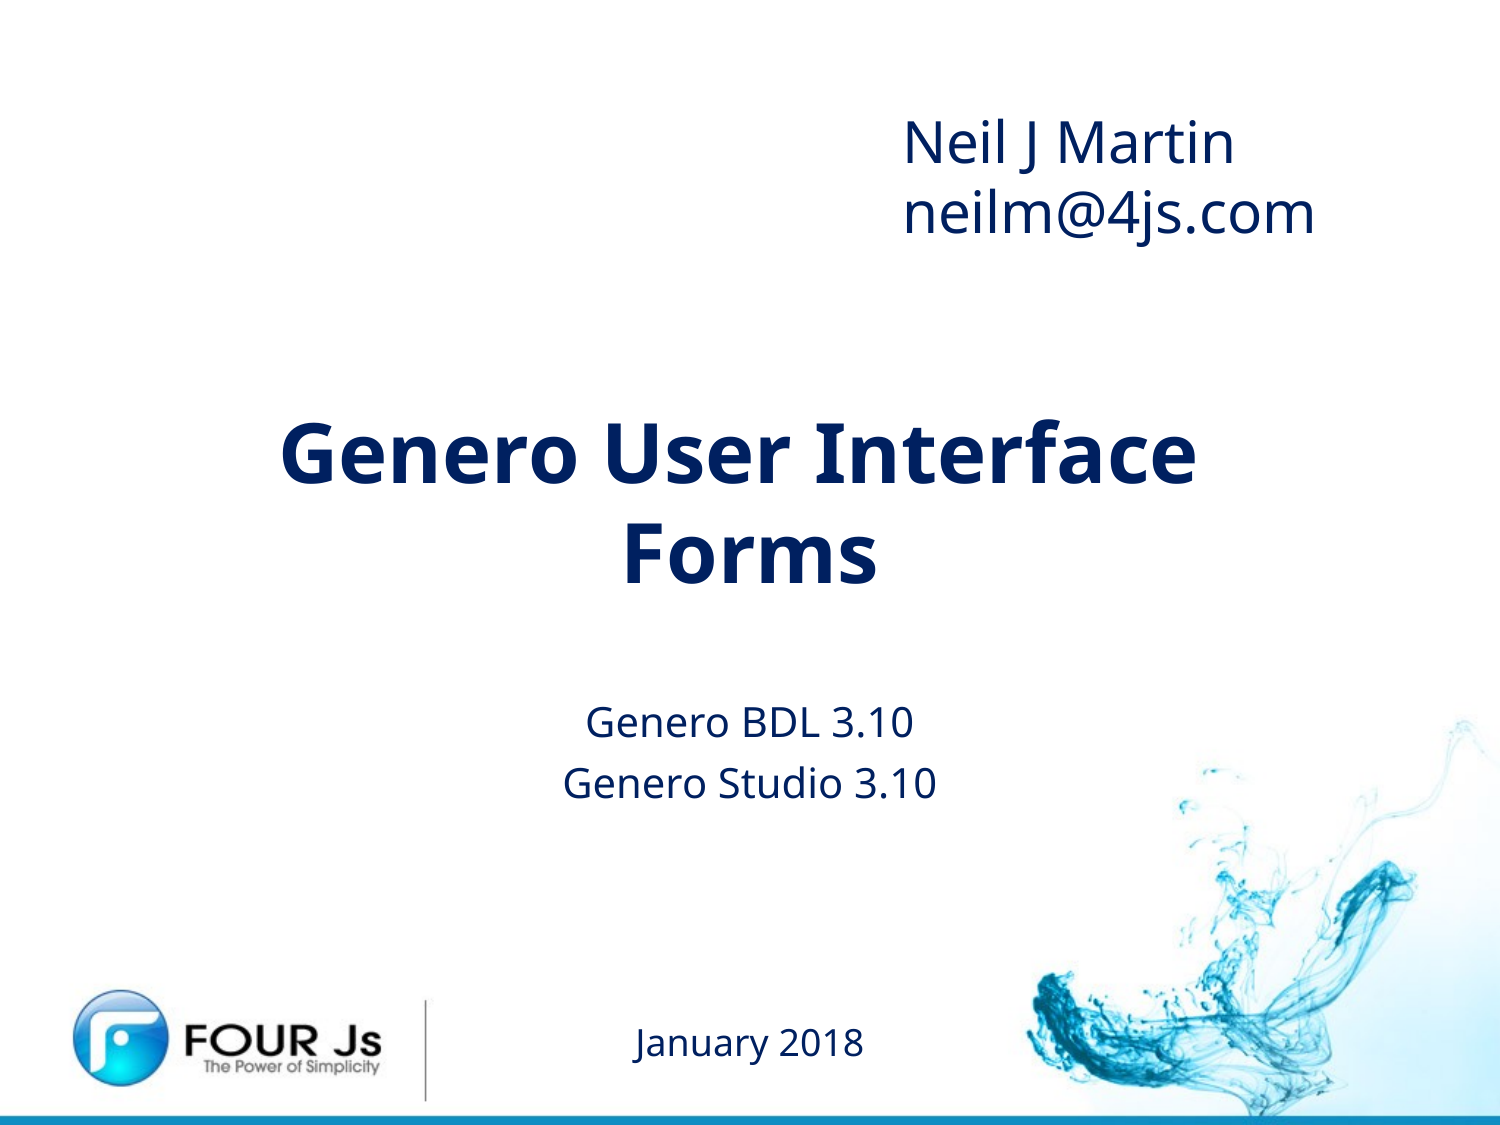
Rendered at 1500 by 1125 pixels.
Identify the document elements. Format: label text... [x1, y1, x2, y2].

picture [0, 0, 1500, 1122]
text_box Neil J Martin neilm@4js.com [887, 97, 1475, 253]
subtitle Genero BDL 3.10 Genero Studio 3.10 [225, 688, 1275, 976]
list January 2018 [519, 1011, 981, 1095]
title Genero User Interface Forms [112, 337, 1388, 663]
